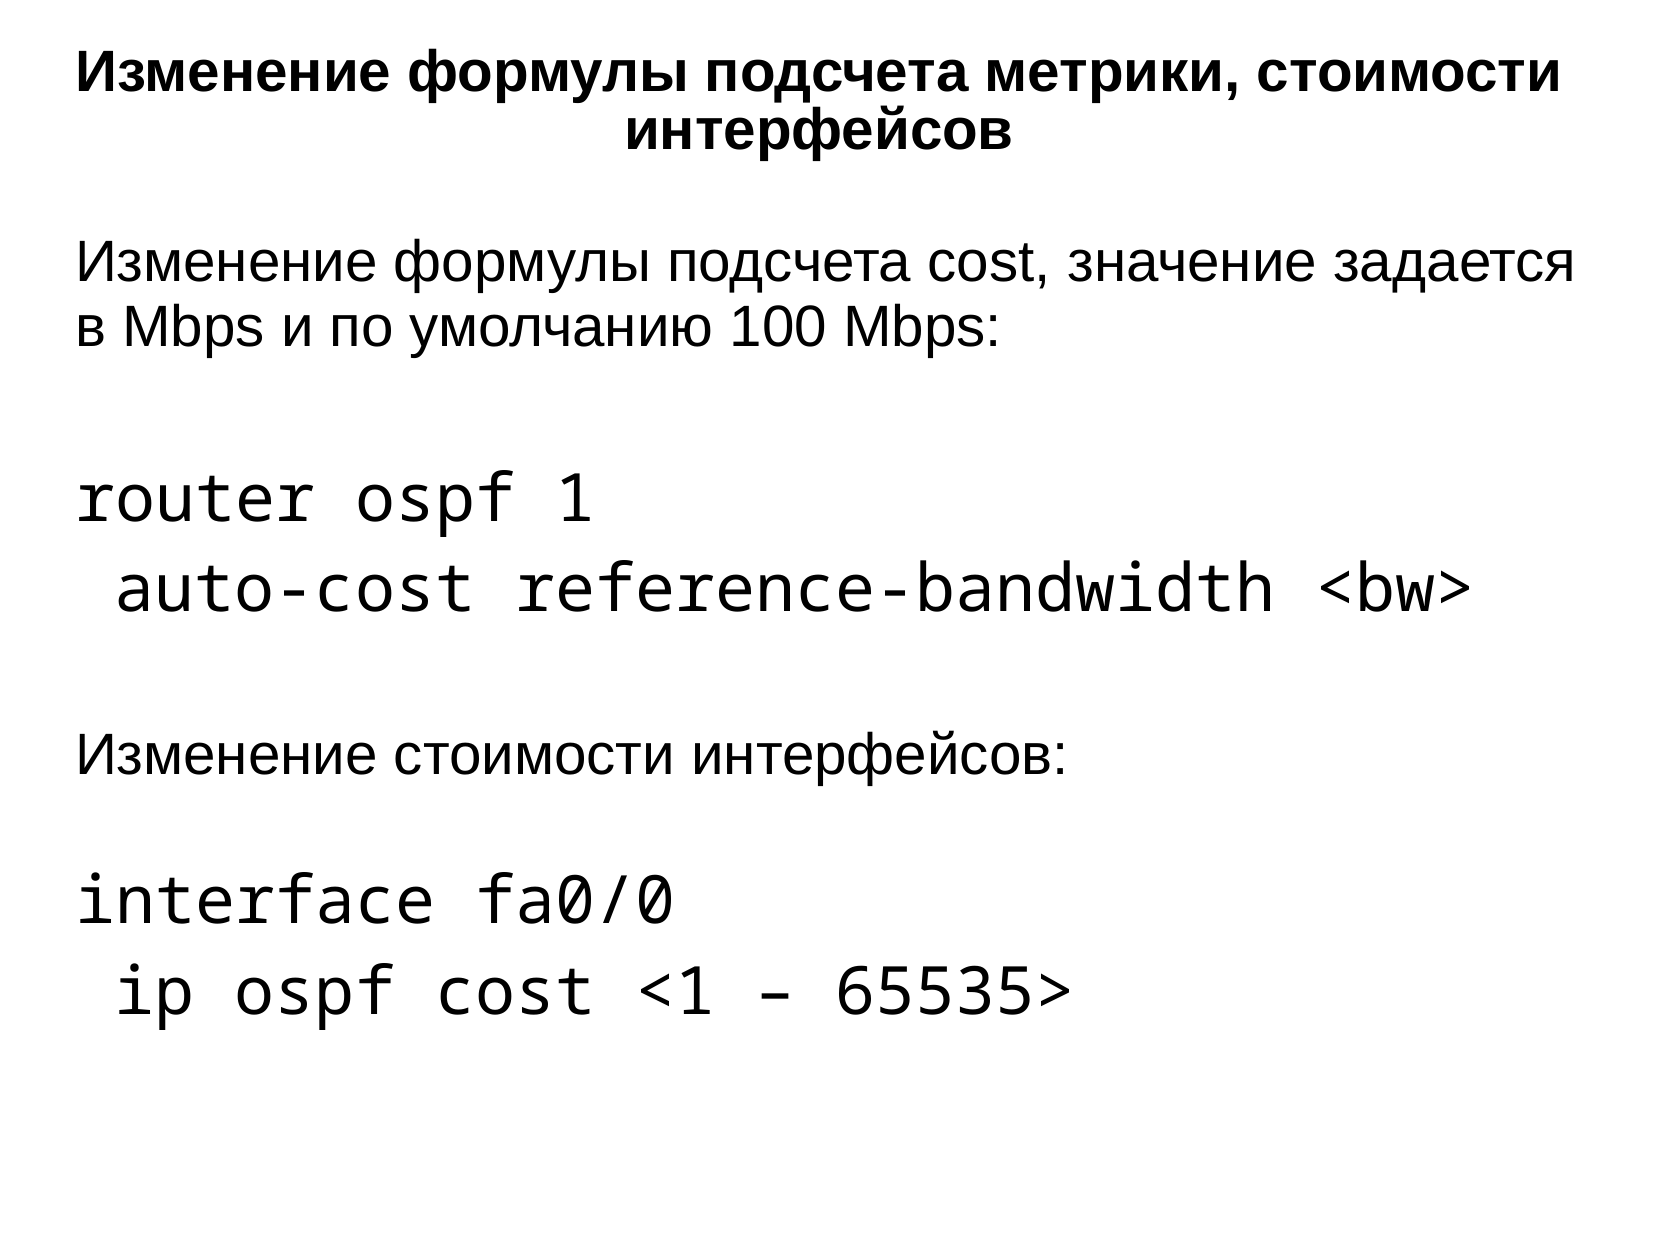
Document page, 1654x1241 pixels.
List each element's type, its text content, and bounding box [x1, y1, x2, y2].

title Изменение формулы подсчета метрики, стоимости интерфейсов [75, 37, 1564, 169]
subtitle Изменение формулы подсчета cost, значение задается в Mbps и по умолчанию 100 Mbps: router ospf 1 auto-cost reference-bandwidth <bw> Изменение стоимости интерфейсов: interface fa0/0 ip ospf cost <1 – 65535> [75, 185, 1613, 1168]
